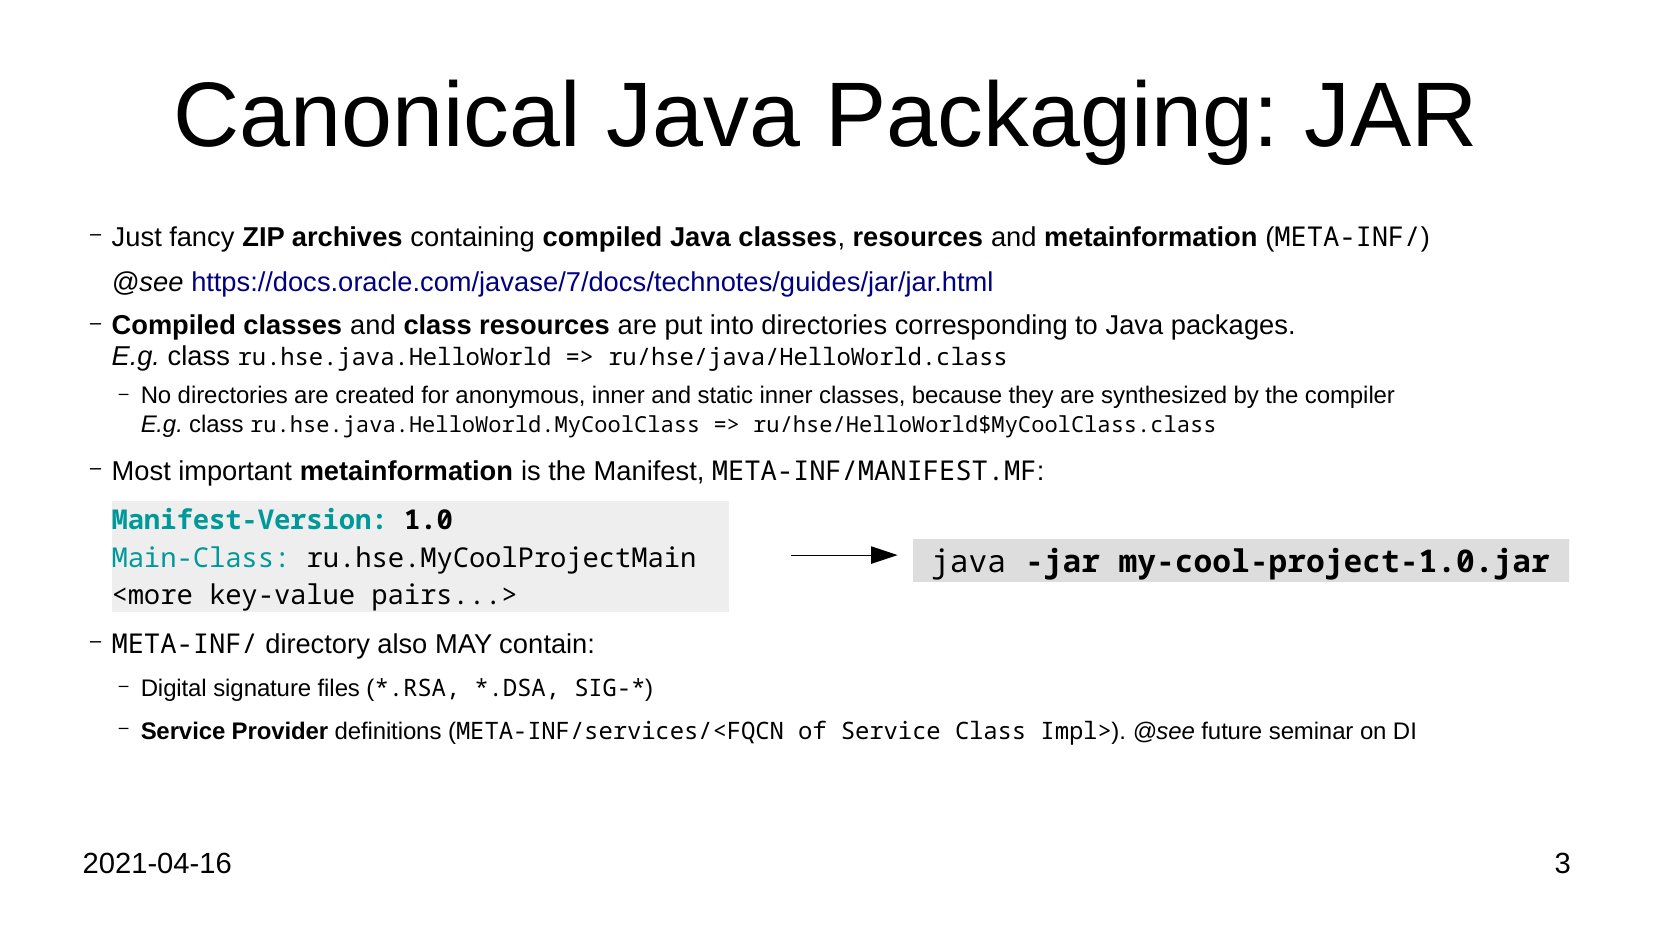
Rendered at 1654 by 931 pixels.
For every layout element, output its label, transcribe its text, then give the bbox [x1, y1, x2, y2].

title Canonical Java Packaging: JAR [82, 37, 1571, 193]
text_box java -jar my-cool-project-1.0.jar [897, 531, 1589, 619]
list Just fancy ZIP archives containing compiled Java classes, resources and metainformation (META-INF/) @see https://docs.oracle.com/javase/7/docs/technotes/guides/jar/jar.html Compiled classes and class resources are put into directories corresponding to Java packages. E.g. class ru.hse.java.HelloWorld => ru/hse/java/HelloWorld.class No directories are created for anonymous, inner and static inner classes, because they are synthesized by the compiler E.g. class ru.hse.java.HelloWorld.MyCoolClass => ru/hse/HelloWorld$MyCoolClass.class Most important metainformation is the Manifest, META-INF/MANIFEST.MF: Manifest-Version: 1.0 Main-Class: ru.hse.MyCoolProjectMain <more key-value pairs...> META-INF/ directory also MAY contain: Digital signature files (*.RSA, *.DSA, SIG-*) Service Provider definitions (META-INF/services/<FQCN of Service Class Impl>). @see future seminar on DI [82, 217, 1571, 758]
